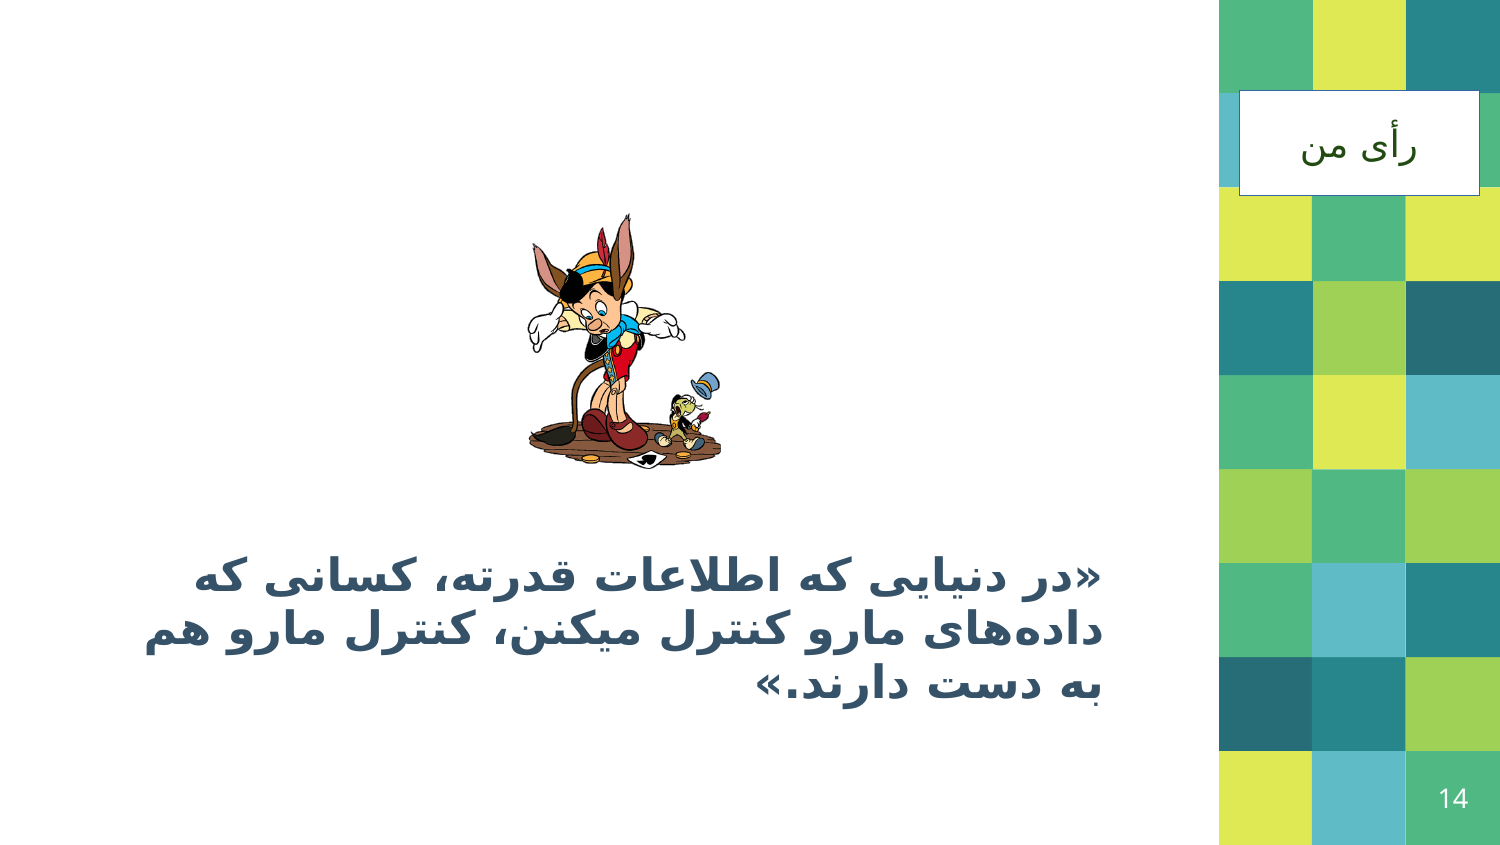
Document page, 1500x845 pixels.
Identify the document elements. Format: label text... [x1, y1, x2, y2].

text_box رأی من [1239, 93, 1480, 196]
picture [527, 213, 721, 469]
slide_number 14 [1405, 750, 1500, 845]
text_box «در دنیایی که اطلاعات قدرته، کسانی که داده‌های مارو کنترل میکنن، کنترل مارو هم به دست دارند.» [98, 541, 1119, 711]
